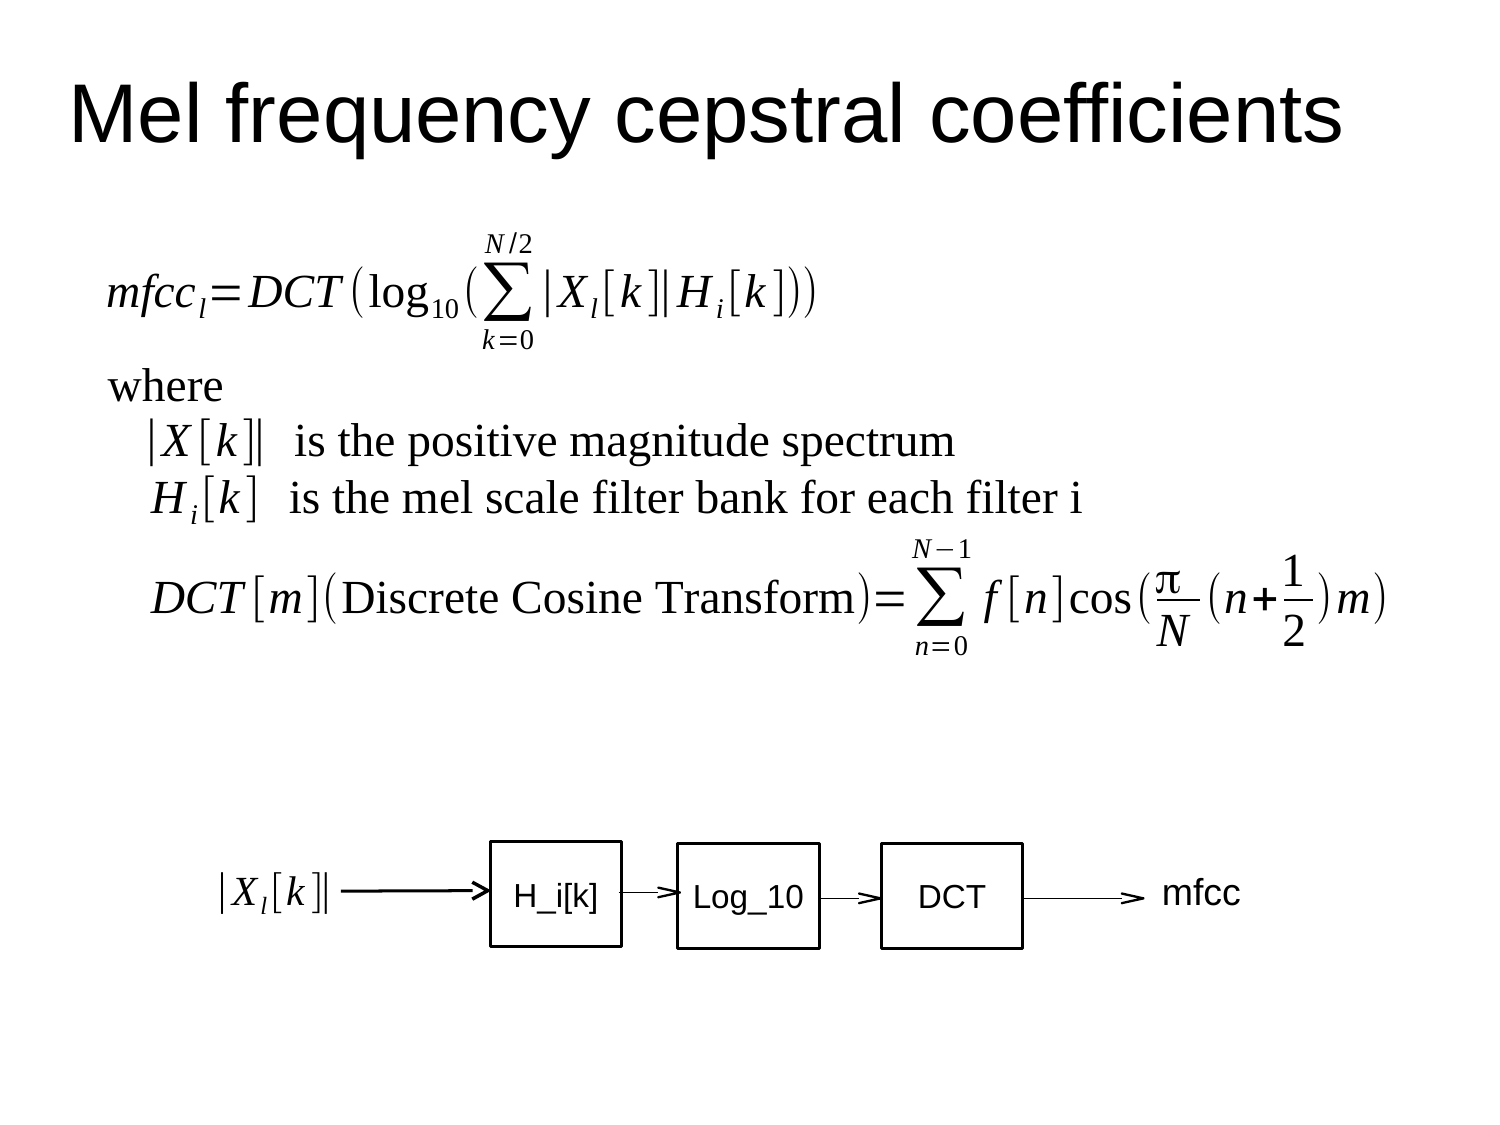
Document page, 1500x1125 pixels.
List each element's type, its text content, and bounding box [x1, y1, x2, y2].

chart [208, 868, 341, 921]
title Mel frequency cepstral coefficients [38, 0, 1471, 229]
text_box H_i[k] [490, 841, 622, 947]
text_box DCT [881, 843, 1023, 949]
chart [99, 227, 1395, 662]
text_box Log_10 [677, 843, 820, 949]
text_box mfcc [1147, 863, 1257, 921]
